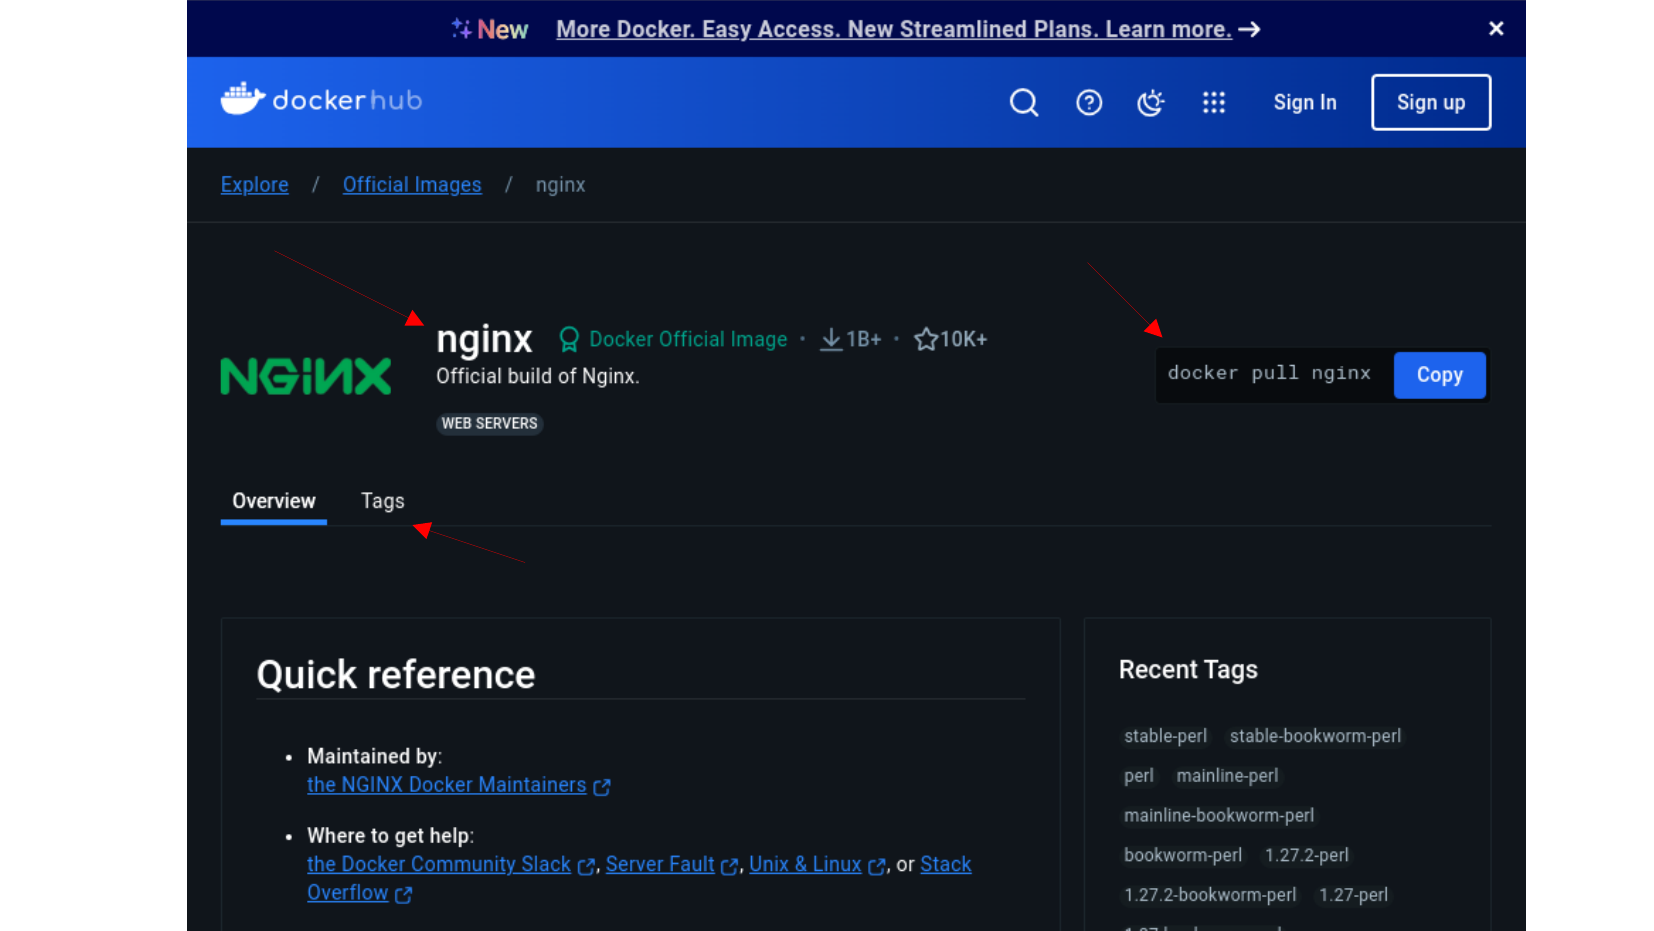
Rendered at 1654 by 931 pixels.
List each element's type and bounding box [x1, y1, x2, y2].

picture [187, 0, 1526, 931]
